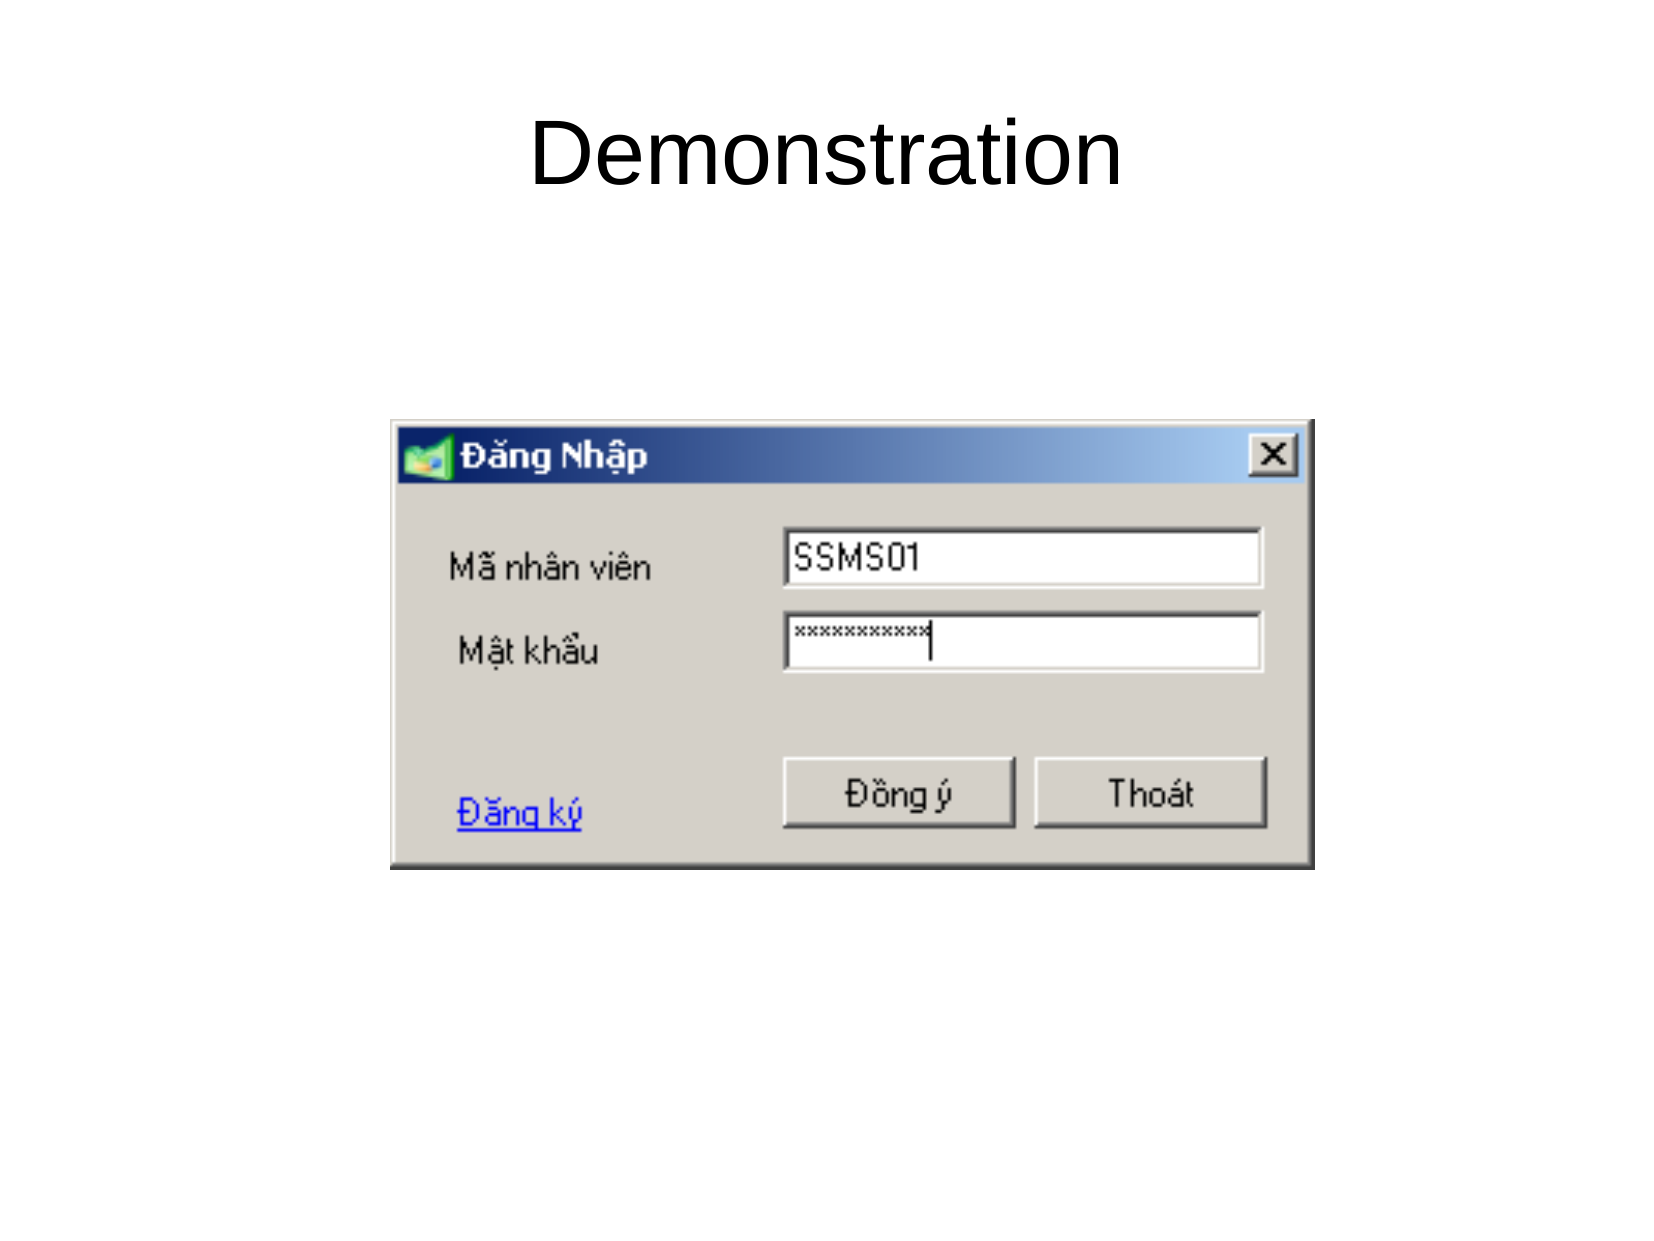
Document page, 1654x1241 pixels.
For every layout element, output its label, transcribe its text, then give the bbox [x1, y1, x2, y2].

title Demonstration [82, 49, 1571, 257]
picture [390, 419, 1315, 871]
